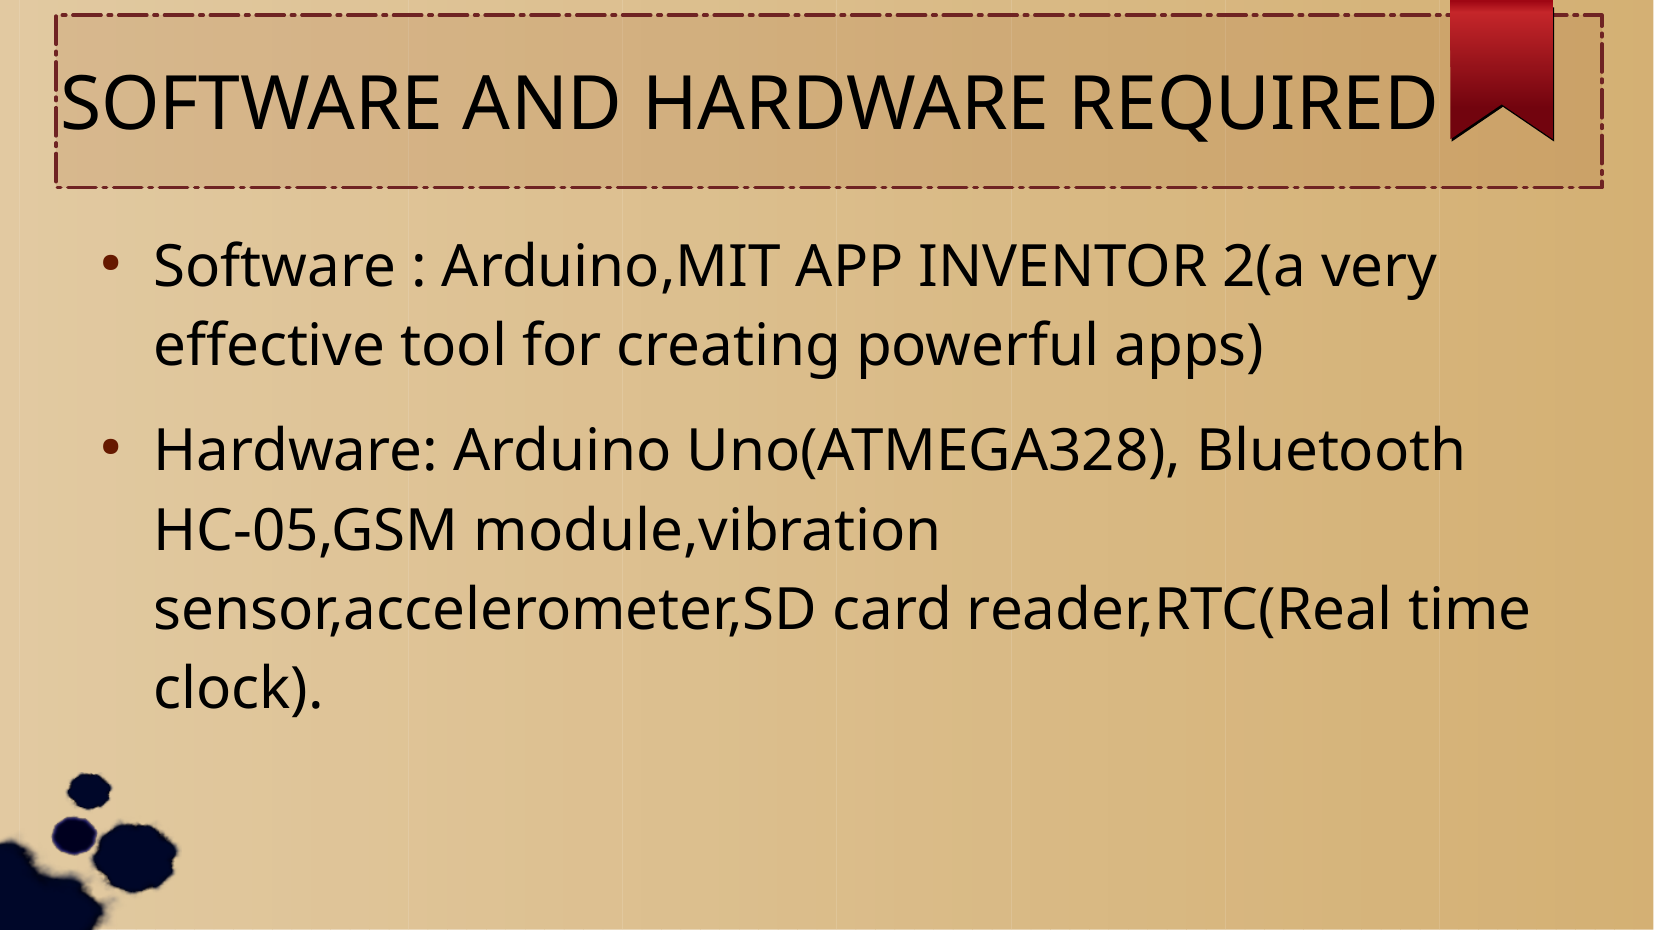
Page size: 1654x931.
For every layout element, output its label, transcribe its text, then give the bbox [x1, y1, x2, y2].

title SOFTWARE AND HARDWARE REQUIRED [59, 11, 1441, 189]
list Software : Arduino,MIT APP INVENTOR 2(a very effective tool for creating powerful apps) Hardware: Arduino Uno(ATMEGA328), Bluetooth HC-05,GSM module,vibration sensor,accelerometer,SD card reader,RTC(Real time clock). [82, 224, 1571, 764]
